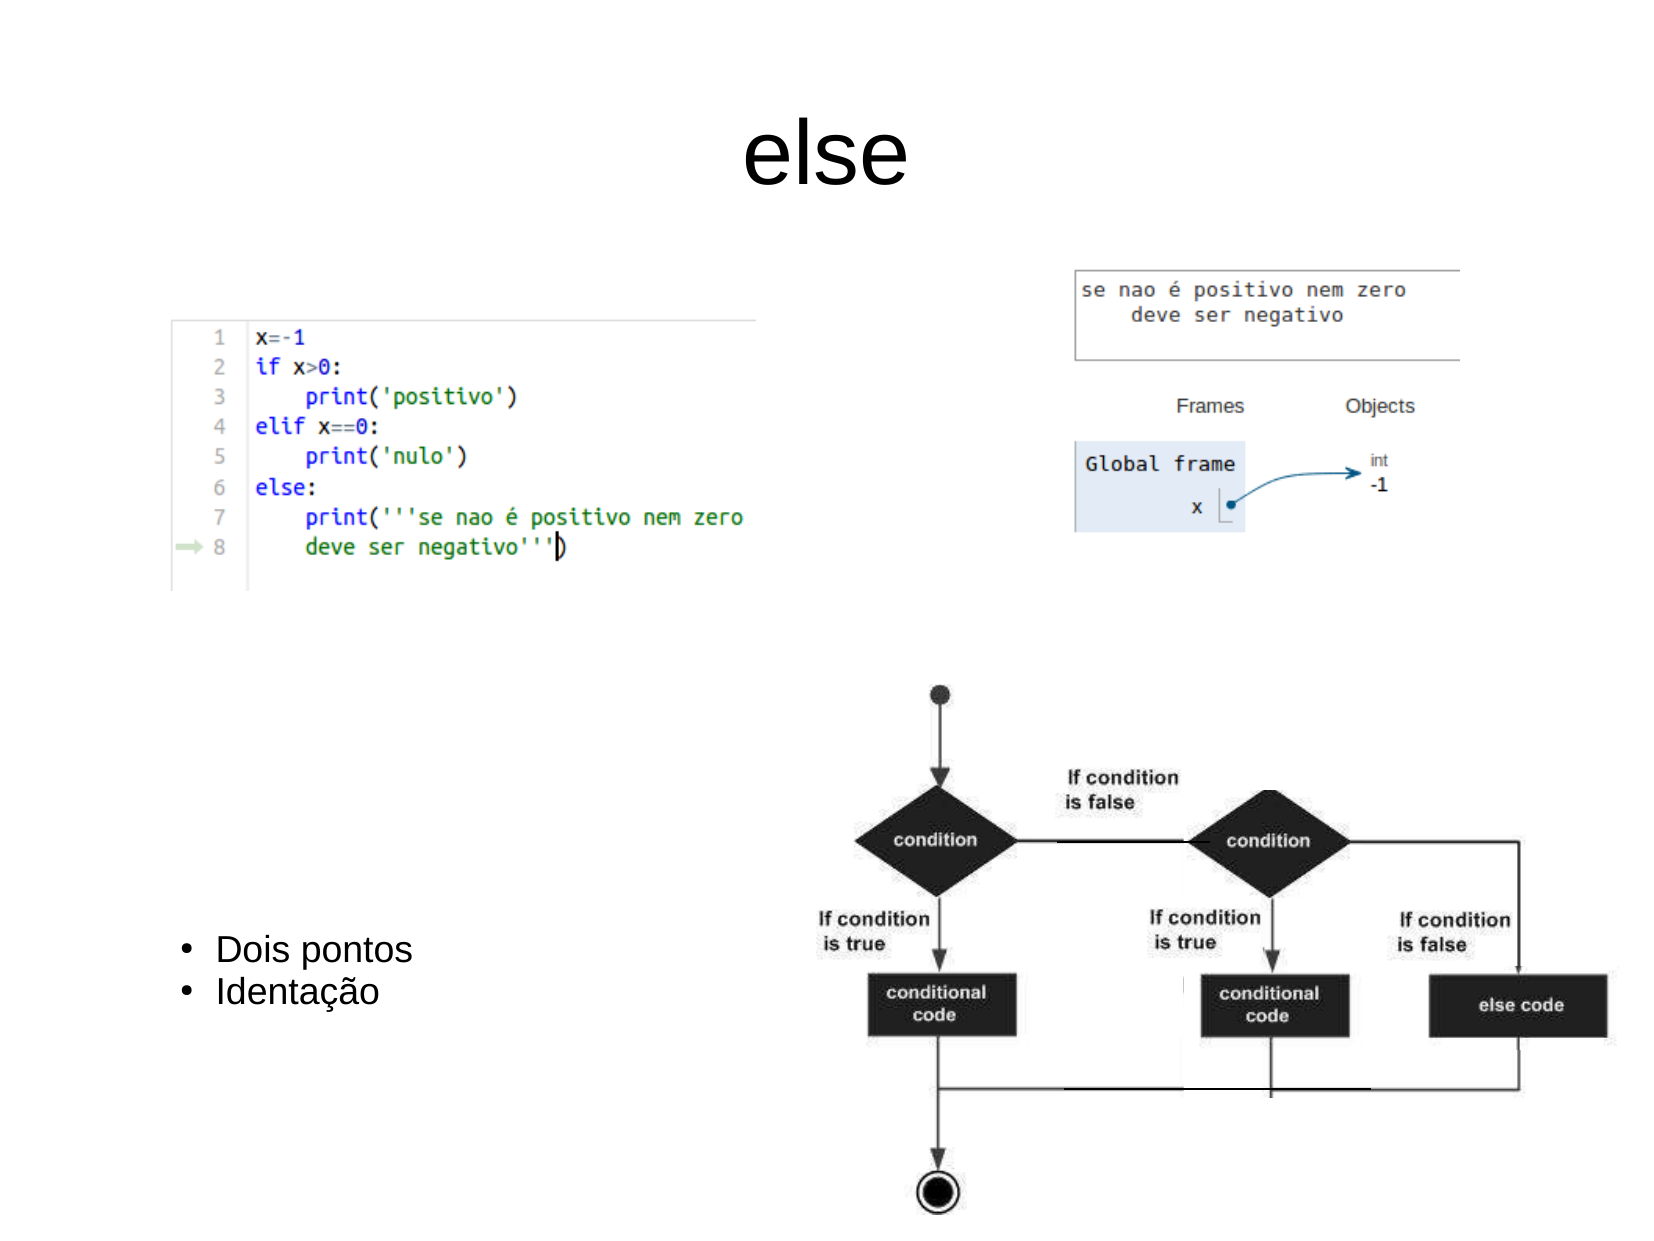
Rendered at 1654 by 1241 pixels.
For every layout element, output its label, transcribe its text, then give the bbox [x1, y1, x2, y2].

picture [779, 685, 1620, 1215]
title else [82, 49, 1571, 257]
picture [165, 309, 756, 591]
picture [1067, 267, 1460, 556]
text_box Dois pontos Identação [165, 921, 779, 1111]
